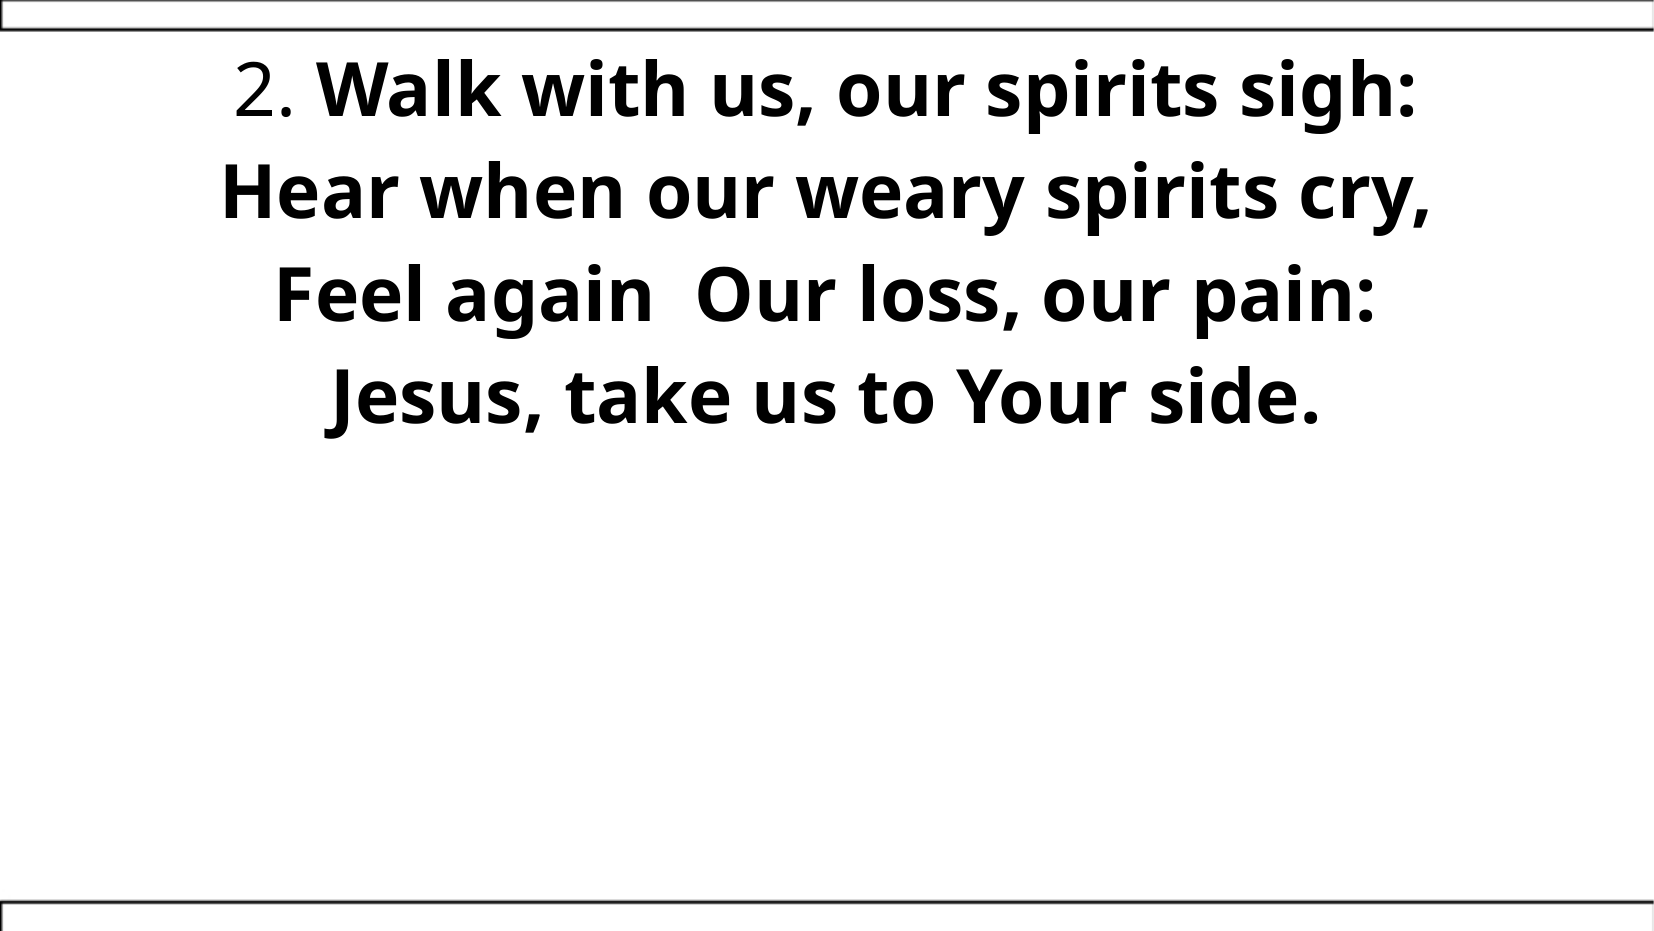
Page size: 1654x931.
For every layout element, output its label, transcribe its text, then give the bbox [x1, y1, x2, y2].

text_box 2. Walk with us, our spirits sigh: Hear when our weary spirits cry, Feel again Our loss, our pain: Jesus, take us to Your side. [83, 28, 1569, 488]
picture [0, 0, 1654, 931]
